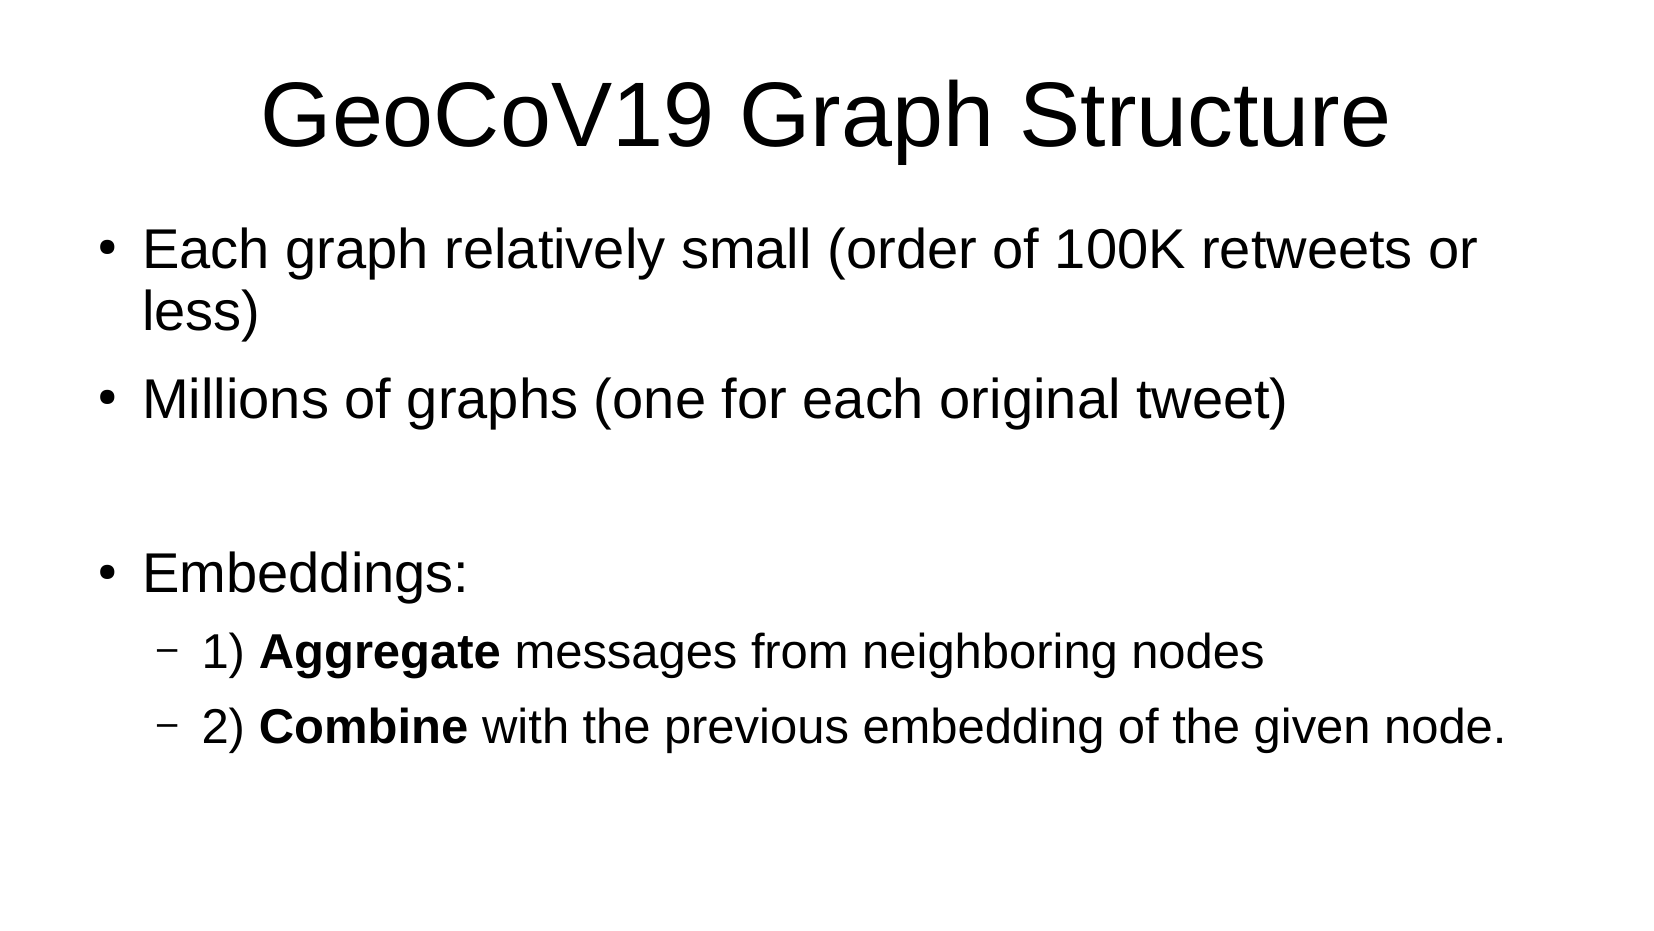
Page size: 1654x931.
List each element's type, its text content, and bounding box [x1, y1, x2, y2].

title GeoCoV19 Graph Structure [82, 37, 1571, 193]
list Each graph relatively small (order of 100K retweets or less) Millions of graphs (one for each original tweet) Embeddings: 1) Aggregate messages from neighboring nodes 2) Combine with the previous embedding of the given node. [82, 217, 1571, 758]
